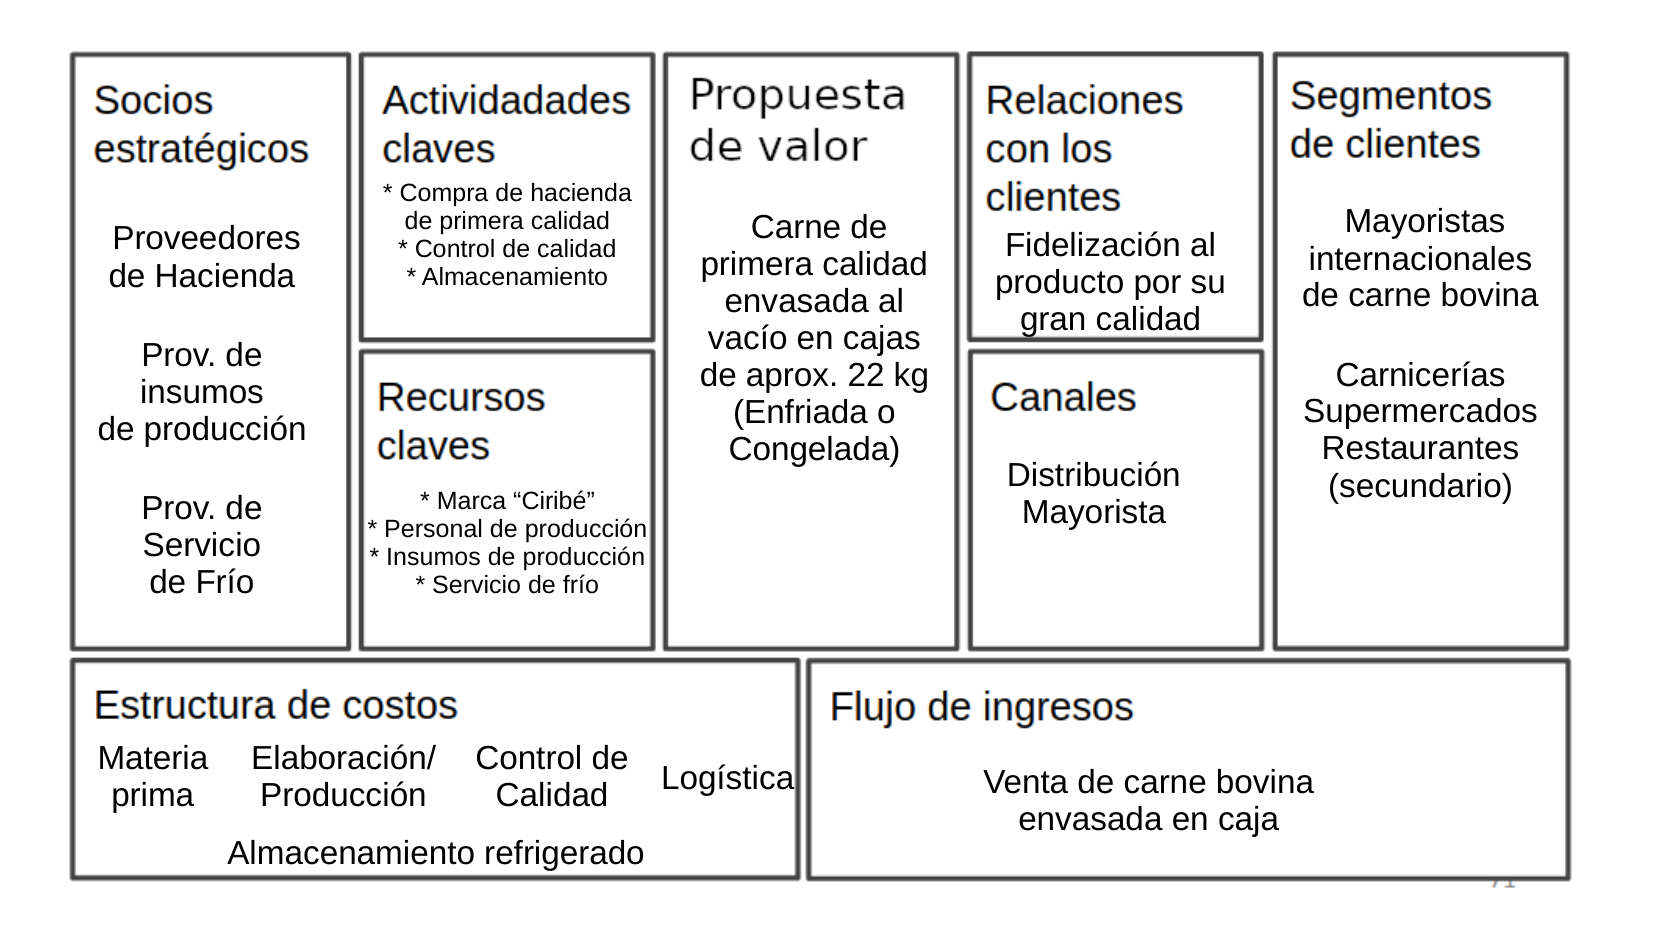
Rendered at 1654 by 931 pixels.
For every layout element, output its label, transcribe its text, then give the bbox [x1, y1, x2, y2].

picture [59, 47, 1578, 905]
text_box * Compra de hacienda de primera calidad * Control de calidad * Almacenamiento * Marca “Ciribé” * Personal de producción * Insumos de producción * Servicio de frío [352, 171, 719, 607]
text_box Carne de primera calidad envasada al vacío en cajas de aprox. 22 kg (Enfriada o Congelada) [719, 200, 957, 532]
text_box Materia prima [82, 732, 355, 827]
text_box Distribución Mayorista [992, 448, 1264, 544]
text_box Almacenamiento refrigerado [212, 826, 756, 922]
text_box Fidelización al producto por su gran calidad [980, 219, 1252, 346]
text_box Mayoristas internacionales de carne bovina Carnicerías Supermercados Restaurantes (secundario) [1287, 195, 1560, 549]
text_box Proveedores de Hacienda Prov. de insumos de producción Prov. de Servicio de Frío [82, 212, 355, 608]
text_box Elaboración/Producción [355, 732, 460, 826]
text_box Venta de carne bovina envasada en caja [968, 755, 1430, 919]
text_box Logística [646, 752, 918, 848]
text_box Control de Calidad [460, 732, 733, 826]
